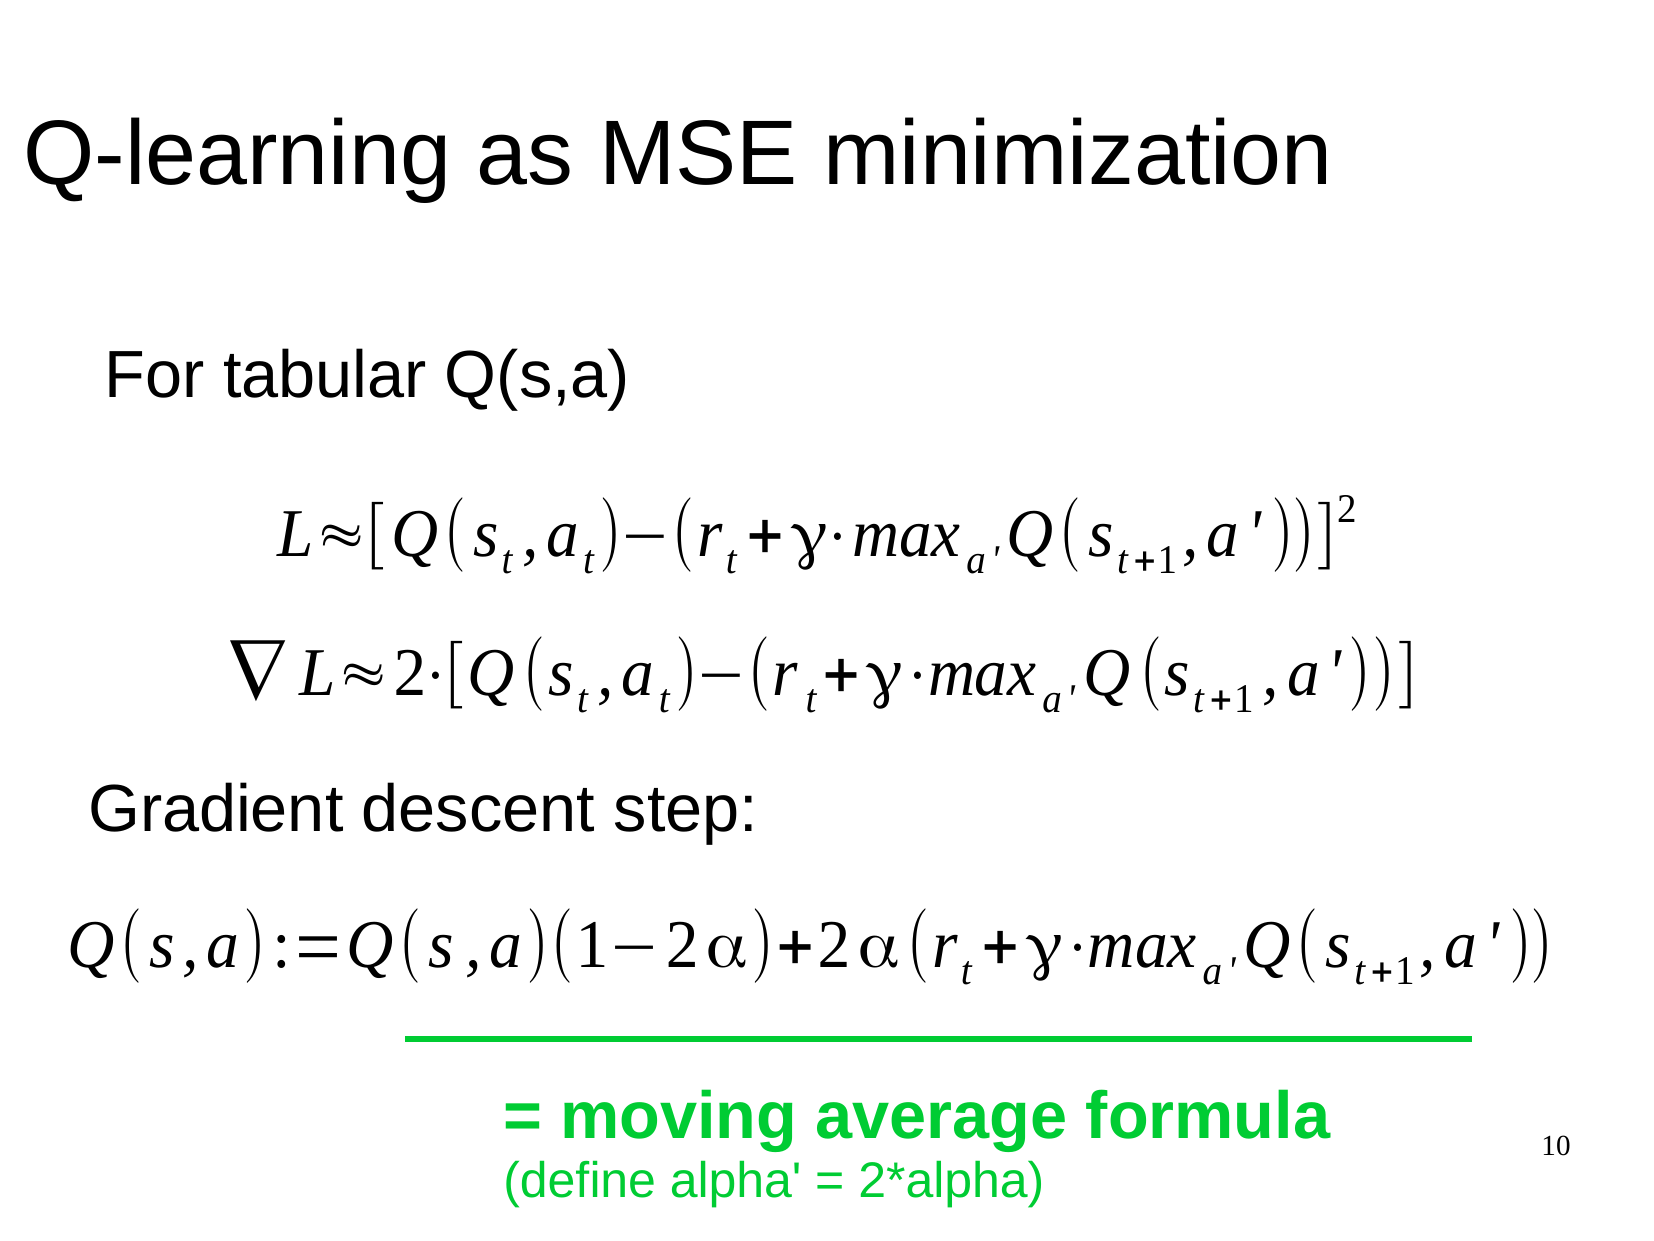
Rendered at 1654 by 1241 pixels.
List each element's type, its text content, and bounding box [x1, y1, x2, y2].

title Q-learning as MSE minimization [23, 49, 1512, 257]
chart [209, 631, 1430, 720]
text_box Gradient descent step: [52, 770, 867, 846]
text_box = moving average formula (define alpha' = 2*alpha) [488, 1070, 1489, 1217]
chart [51, 903, 1600, 992]
text_box For tabular Q(s,a) [69, 337, 1047, 413]
chart [257, 483, 1371, 581]
